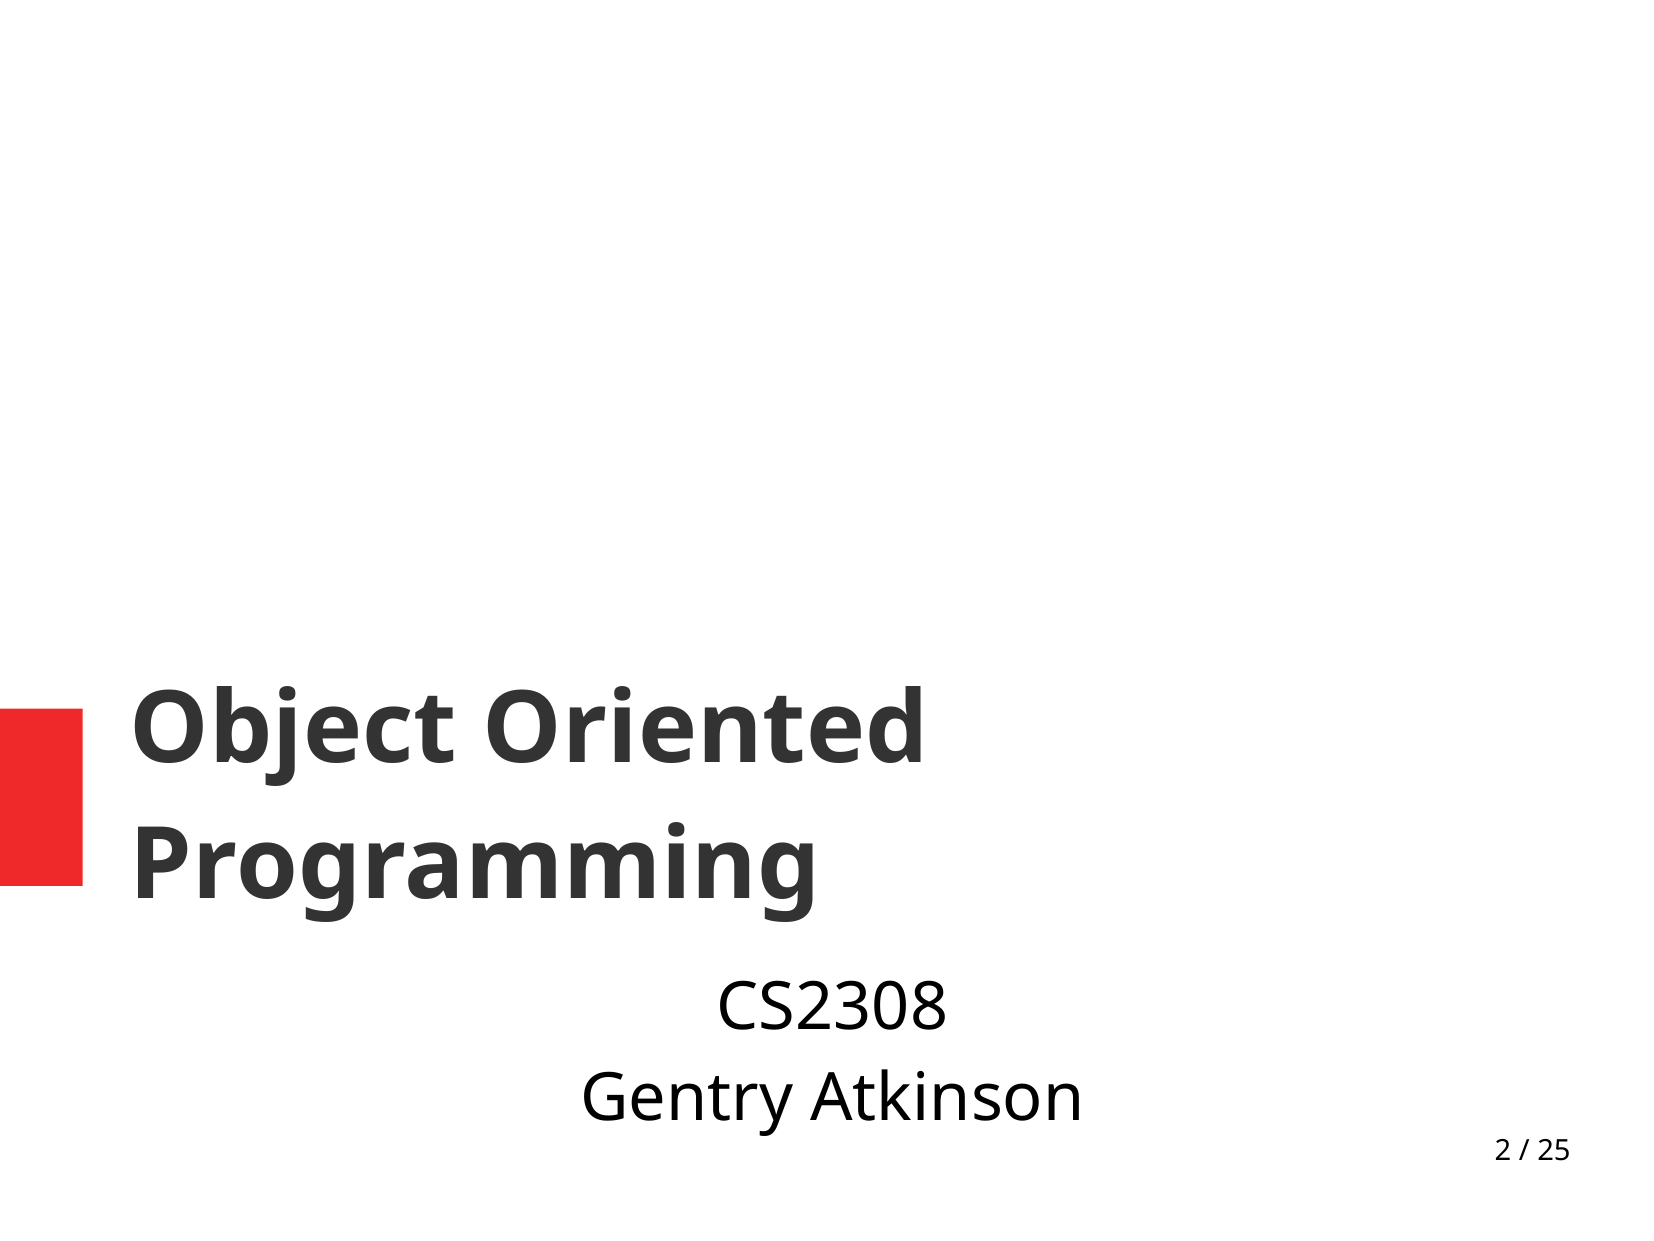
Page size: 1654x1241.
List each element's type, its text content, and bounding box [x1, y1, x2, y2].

title Object Oriented Programming [129, 655, 1536, 928]
subtitle CS2308 Gentry Atkinson [129, 958, 1536, 1140]
